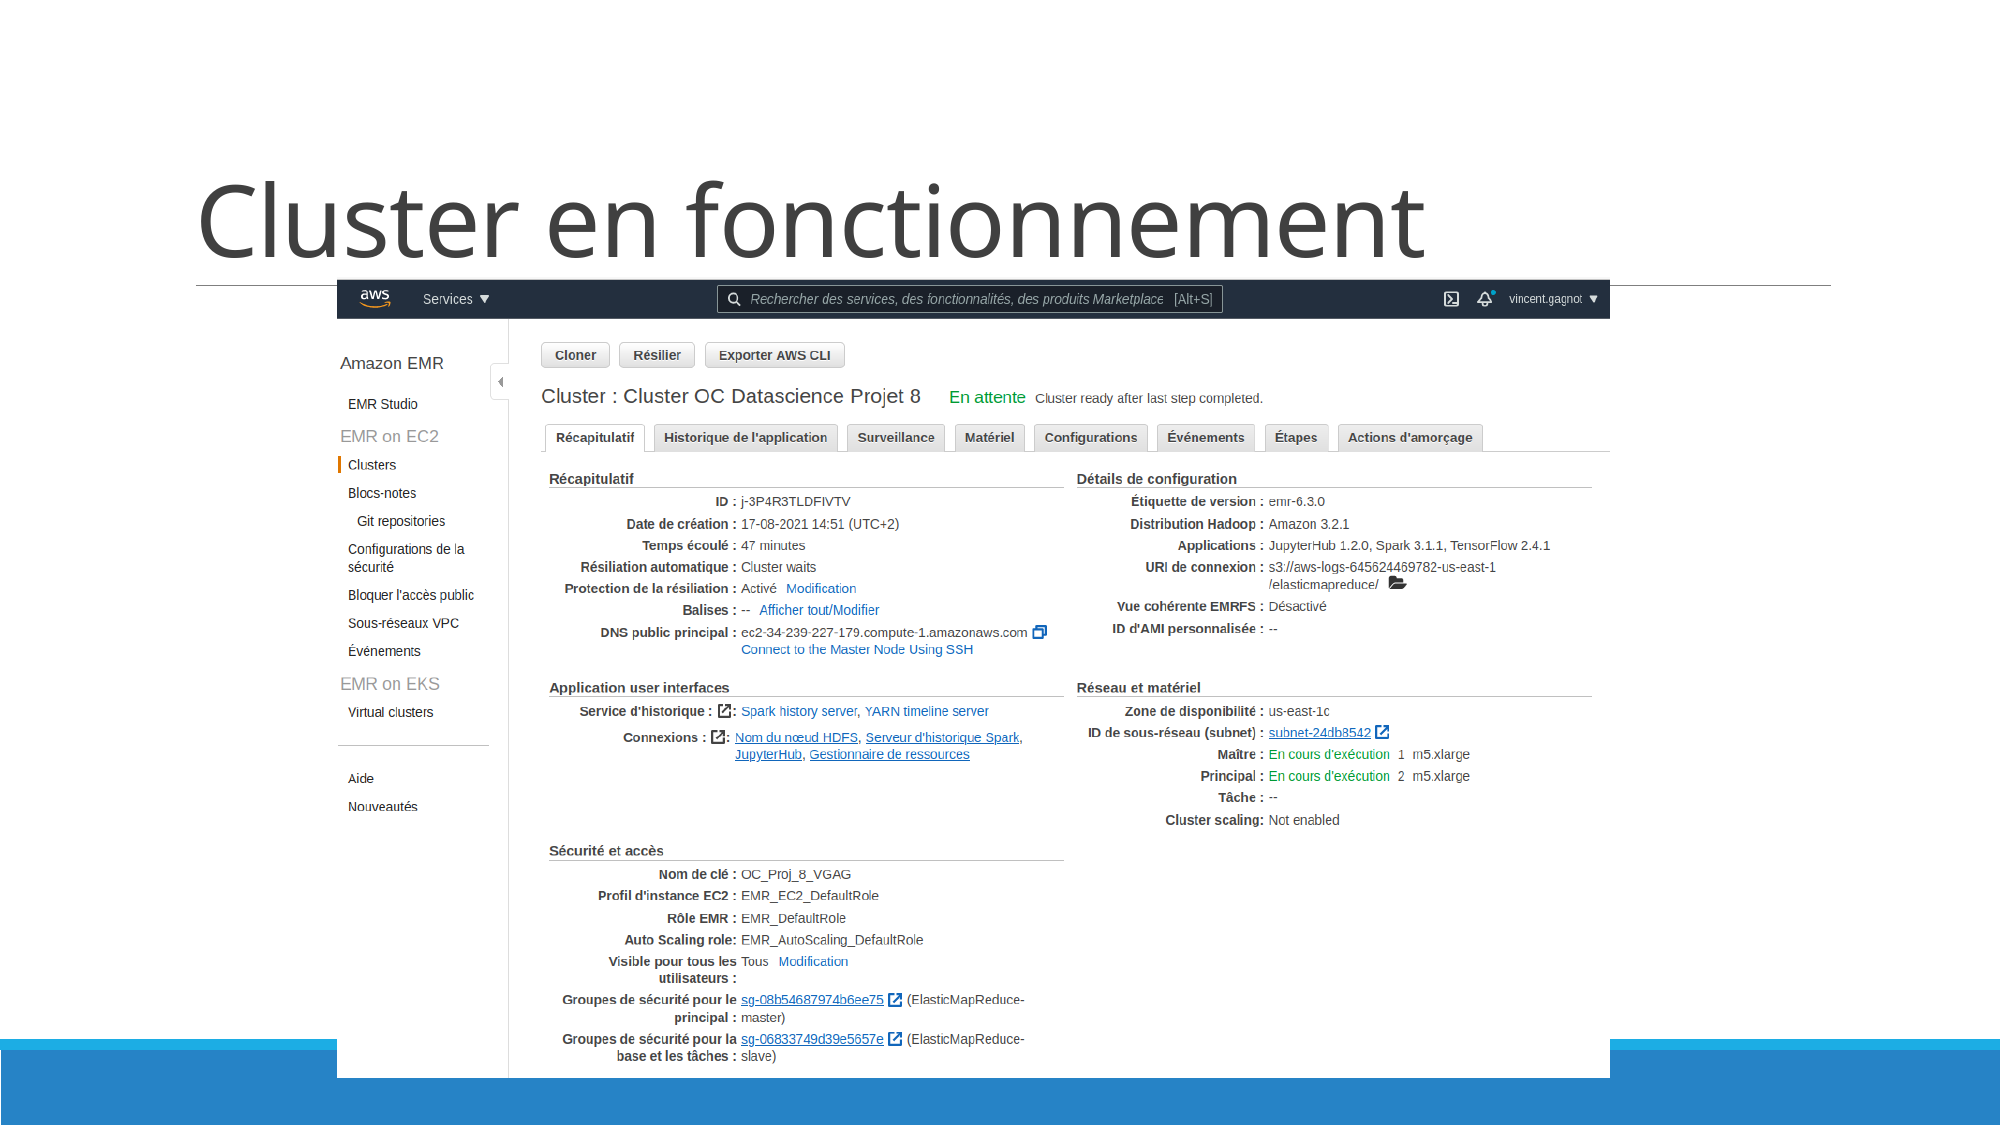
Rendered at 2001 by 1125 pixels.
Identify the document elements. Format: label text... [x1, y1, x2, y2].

picture [337, 277, 1610, 1078]
title Cluster en fonctionnement [180, 47, 1831, 286]
